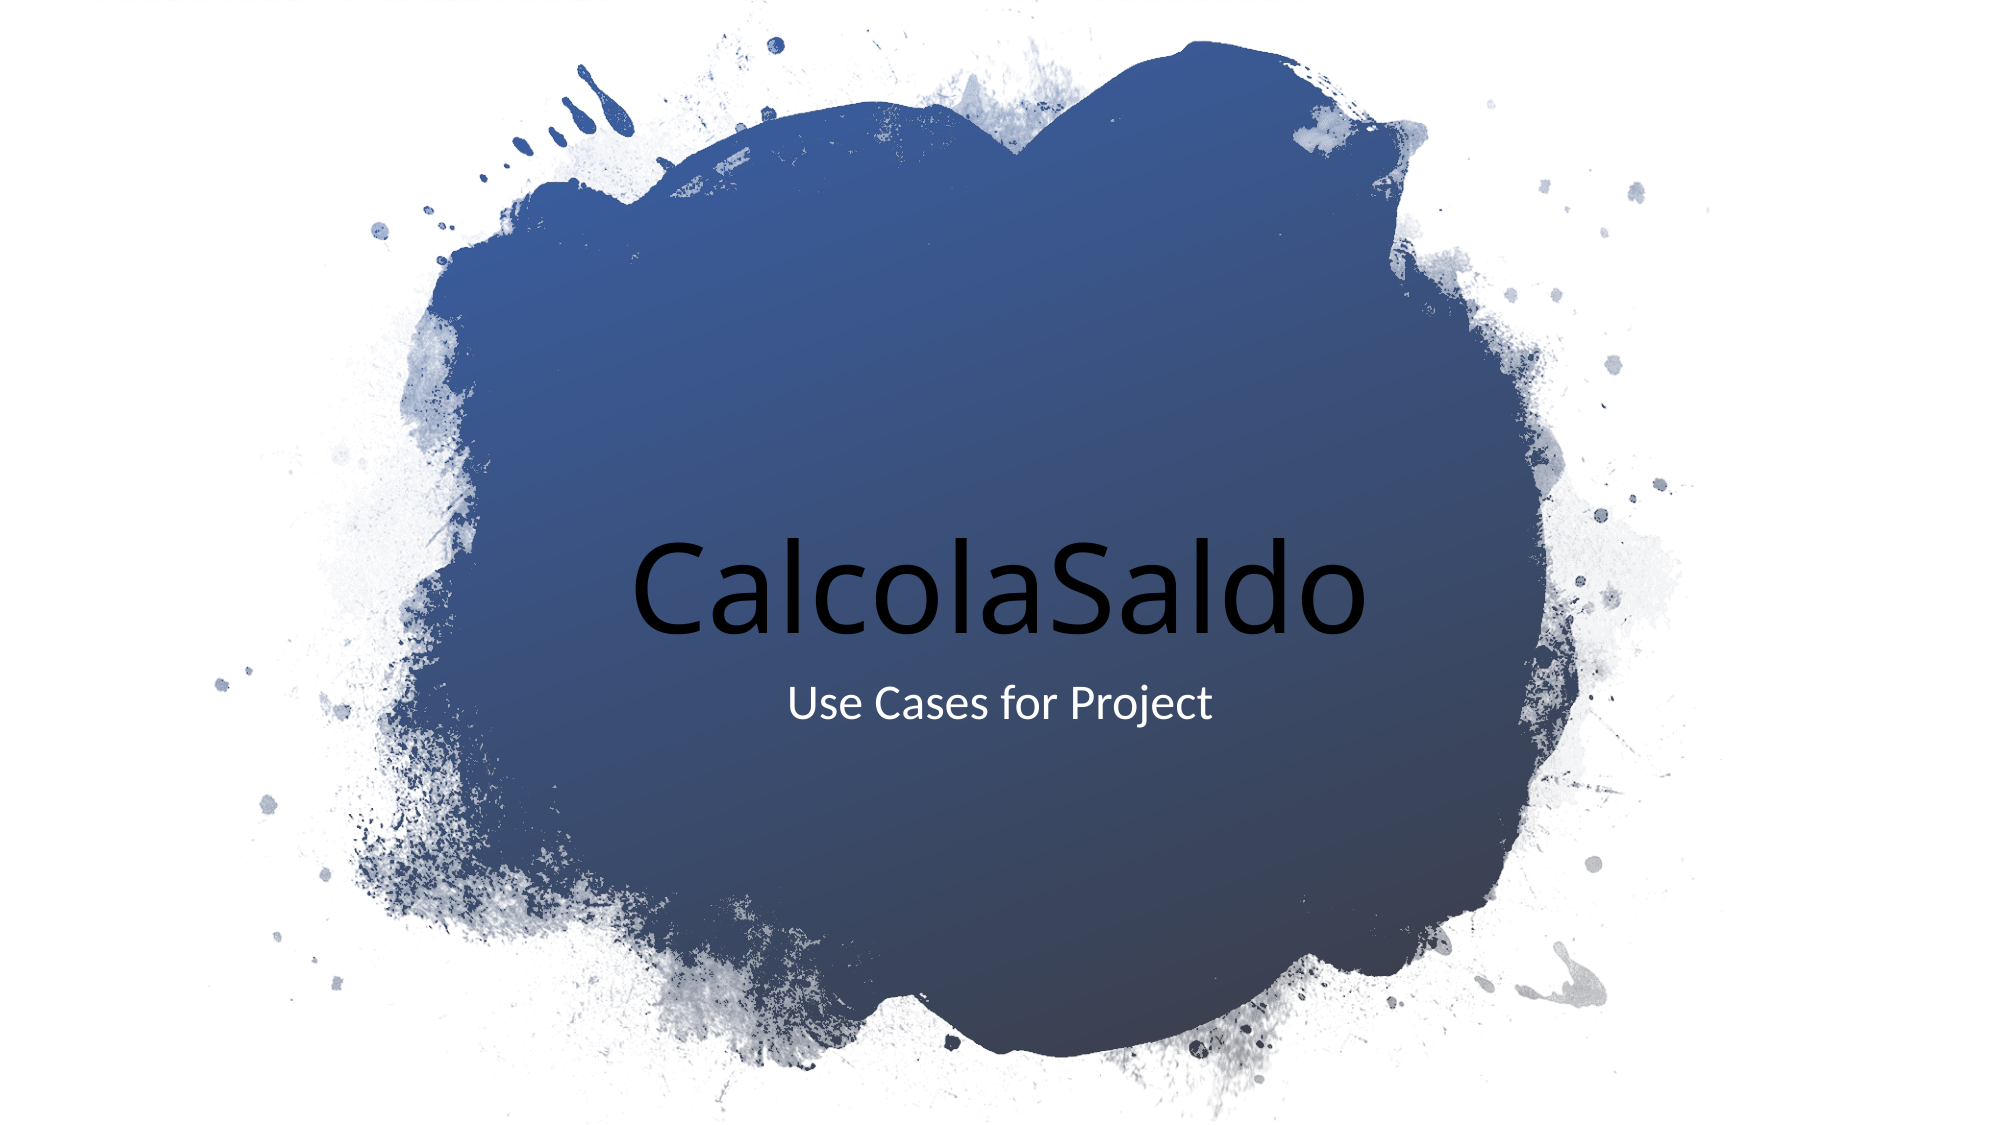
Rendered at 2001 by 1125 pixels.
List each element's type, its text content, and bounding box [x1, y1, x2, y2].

picture [0, 0, 2000, 1125]
subtitle Use Cases for Project [499, 668, 1502, 781]
title CalcolaSaldo [499, 335, 1502, 668]
